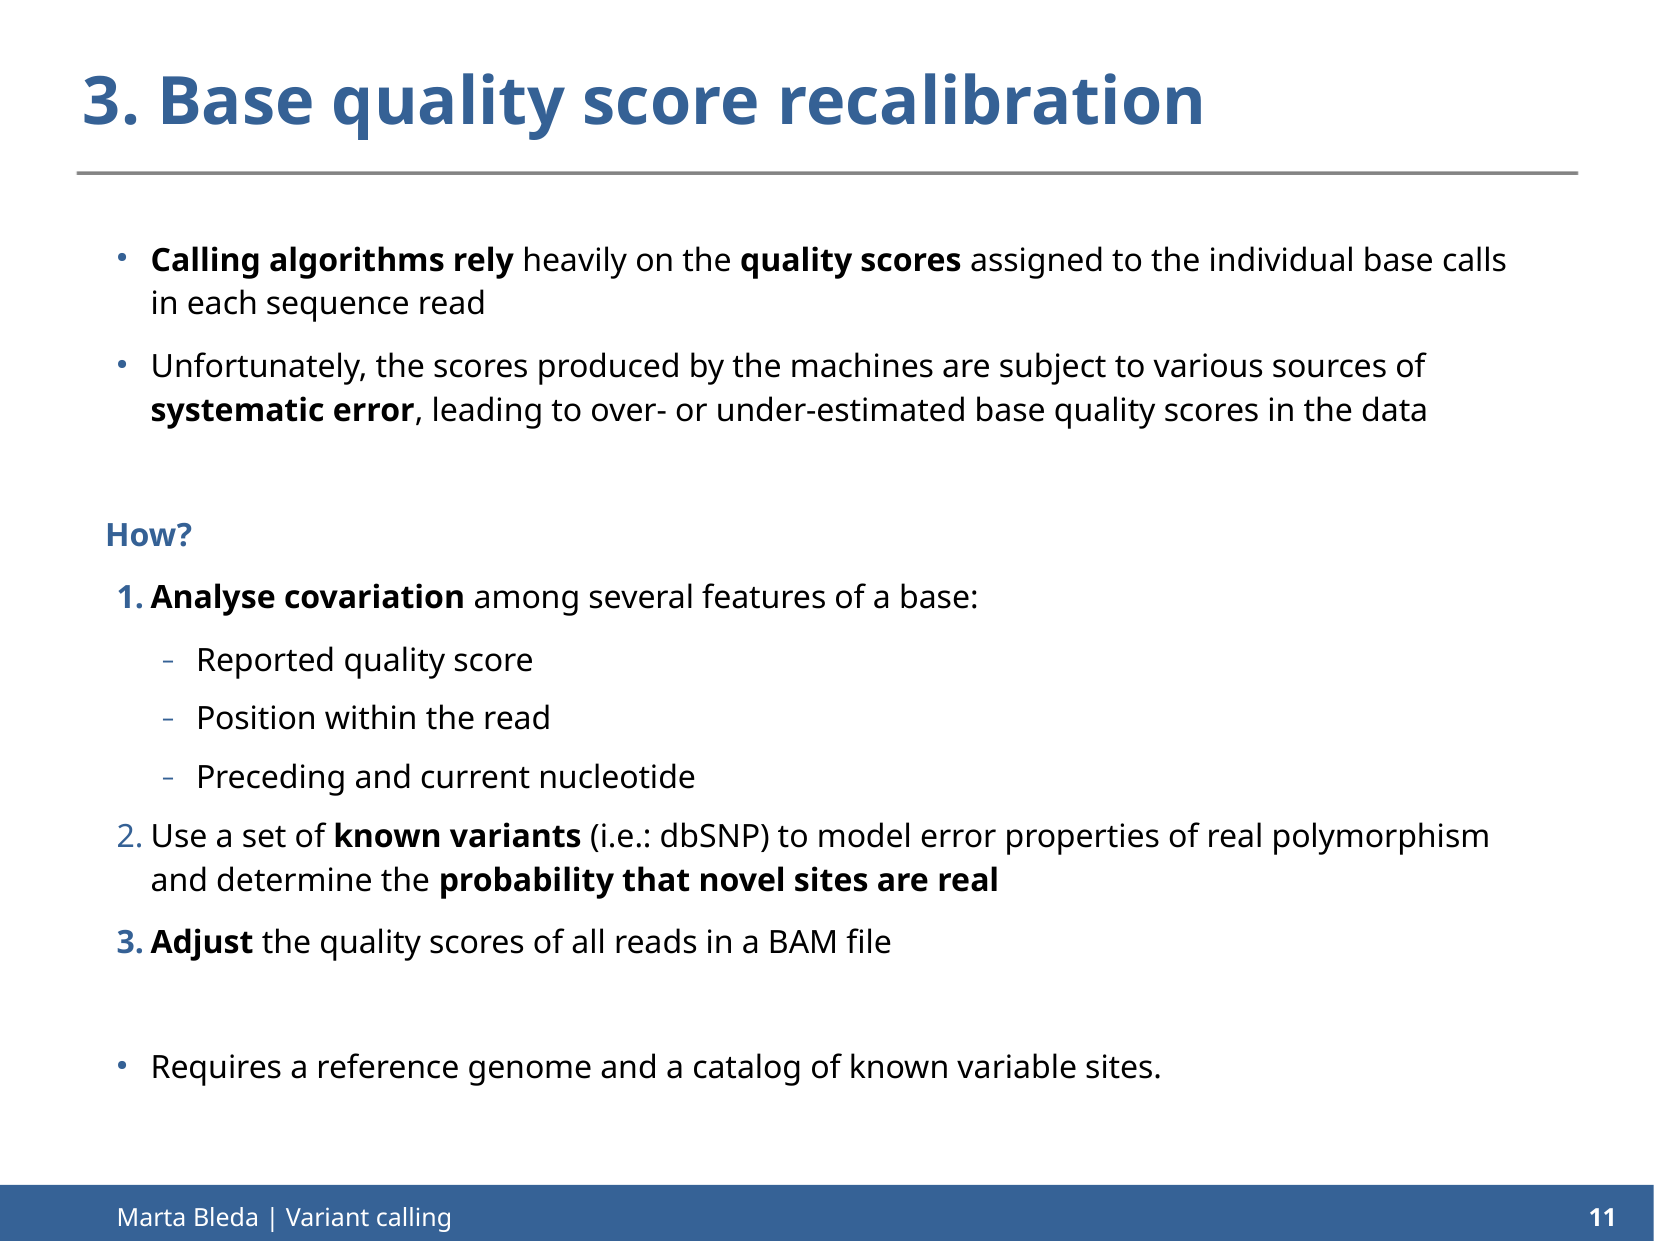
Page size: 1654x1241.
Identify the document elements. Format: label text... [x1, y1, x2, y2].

list Calling algorithms rely heavily on the quality scores assigned to the individual base calls in each sequence read Unfortunately, the scores produced by the machines are subject to various sources of systematic error, leading to over- or under-estimated base quality scores in the data How? Analyse covariation among several features of a base: Reported quality score Position within the read Preceding and current nucleotide Use a set of known variants (i.e.: dbSNP) to model error properties of real polymorphism and determine the probability that novel sites are real Adjust the quality scores of all reads in a BAM file Requires a reference genome and a catalog of known variable sites. [105, 236, 1542, 1092]
title 3. Base quality score recalibration [82, 49, 1571, 148]
picture [74, 170, 1580, 175]
